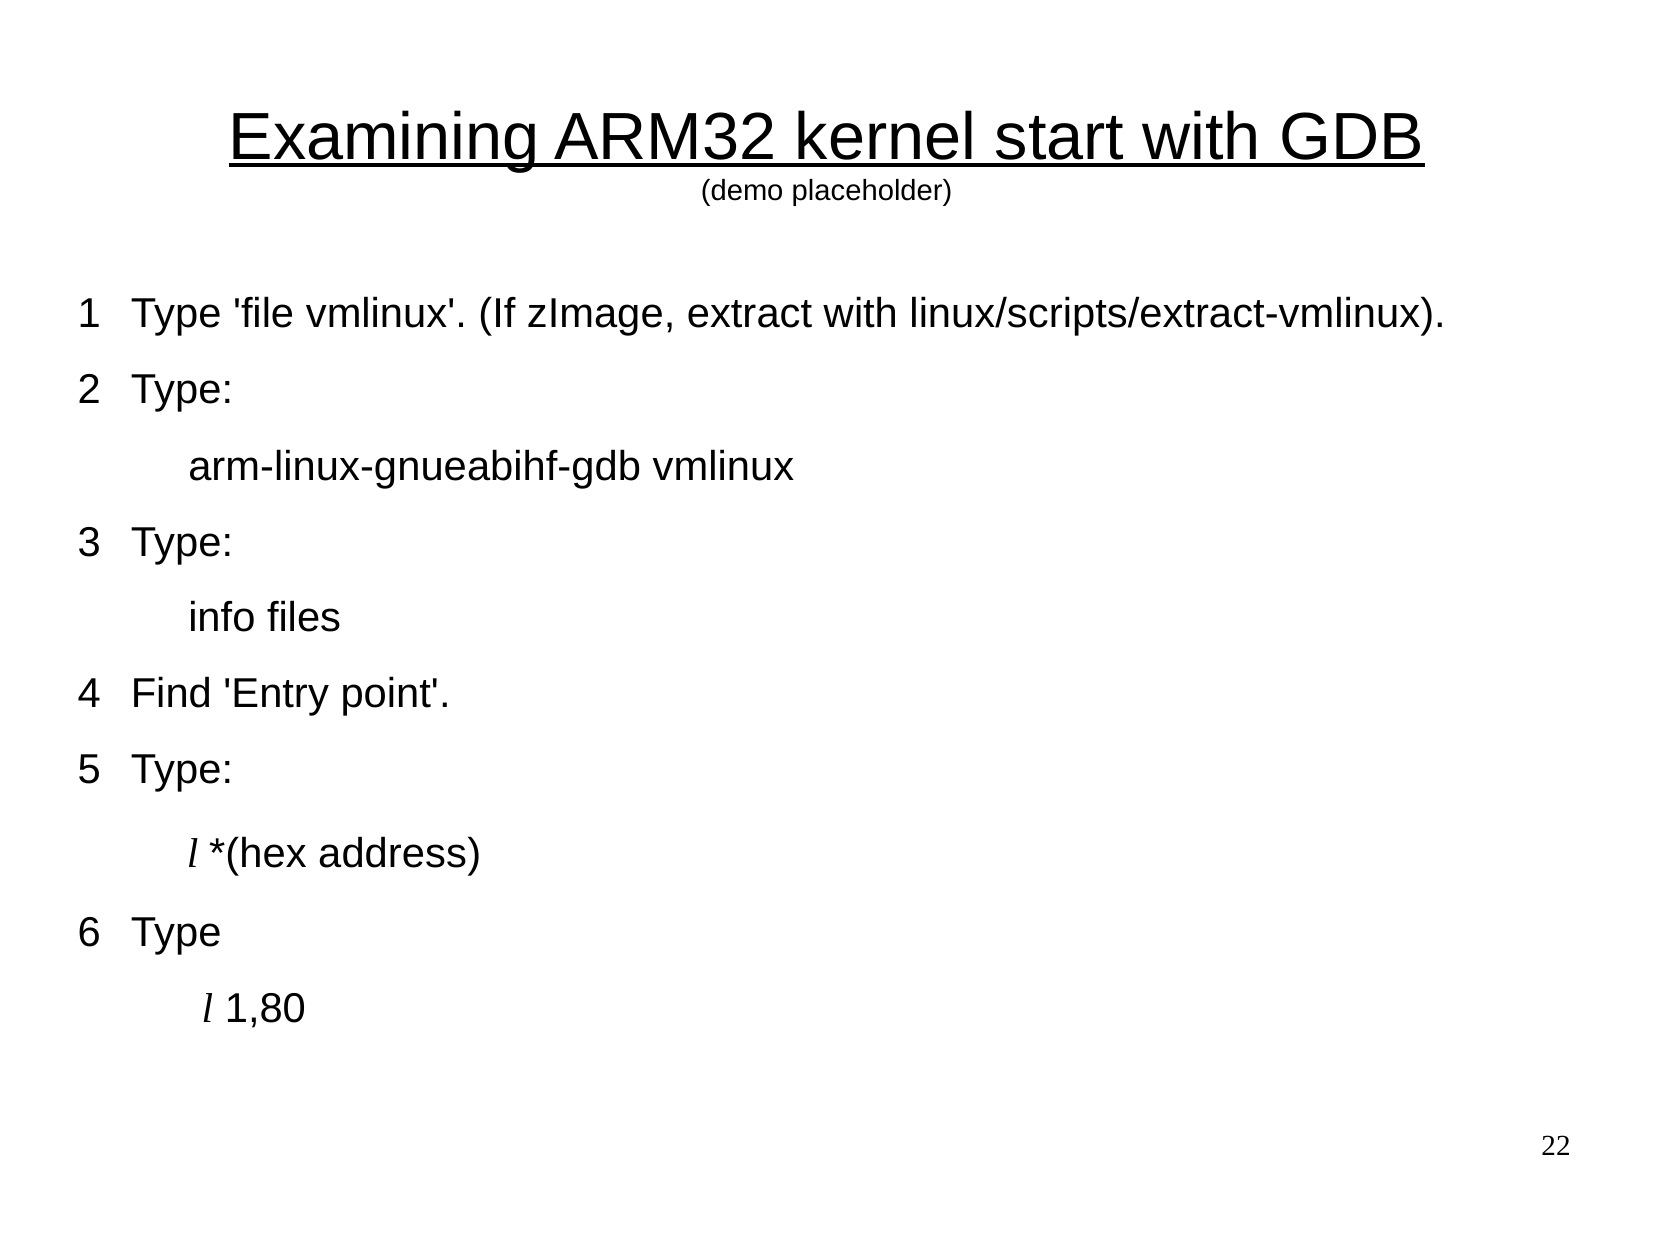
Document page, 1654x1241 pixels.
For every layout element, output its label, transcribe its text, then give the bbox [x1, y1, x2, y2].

list Type 'file vmlinux'. (If zImage, extract with linux/scripts/extract-vmlinux). Type: arm-linux-gnueabihf-gdb vmlinux Type: info files Find 'Entry point'. Type: l *(hex address) Type l 1,80 [60, 290, 1571, 1111]
title Examining ARM32 kernel start with GDB (demo placeholder) [82, 49, 1571, 257]
